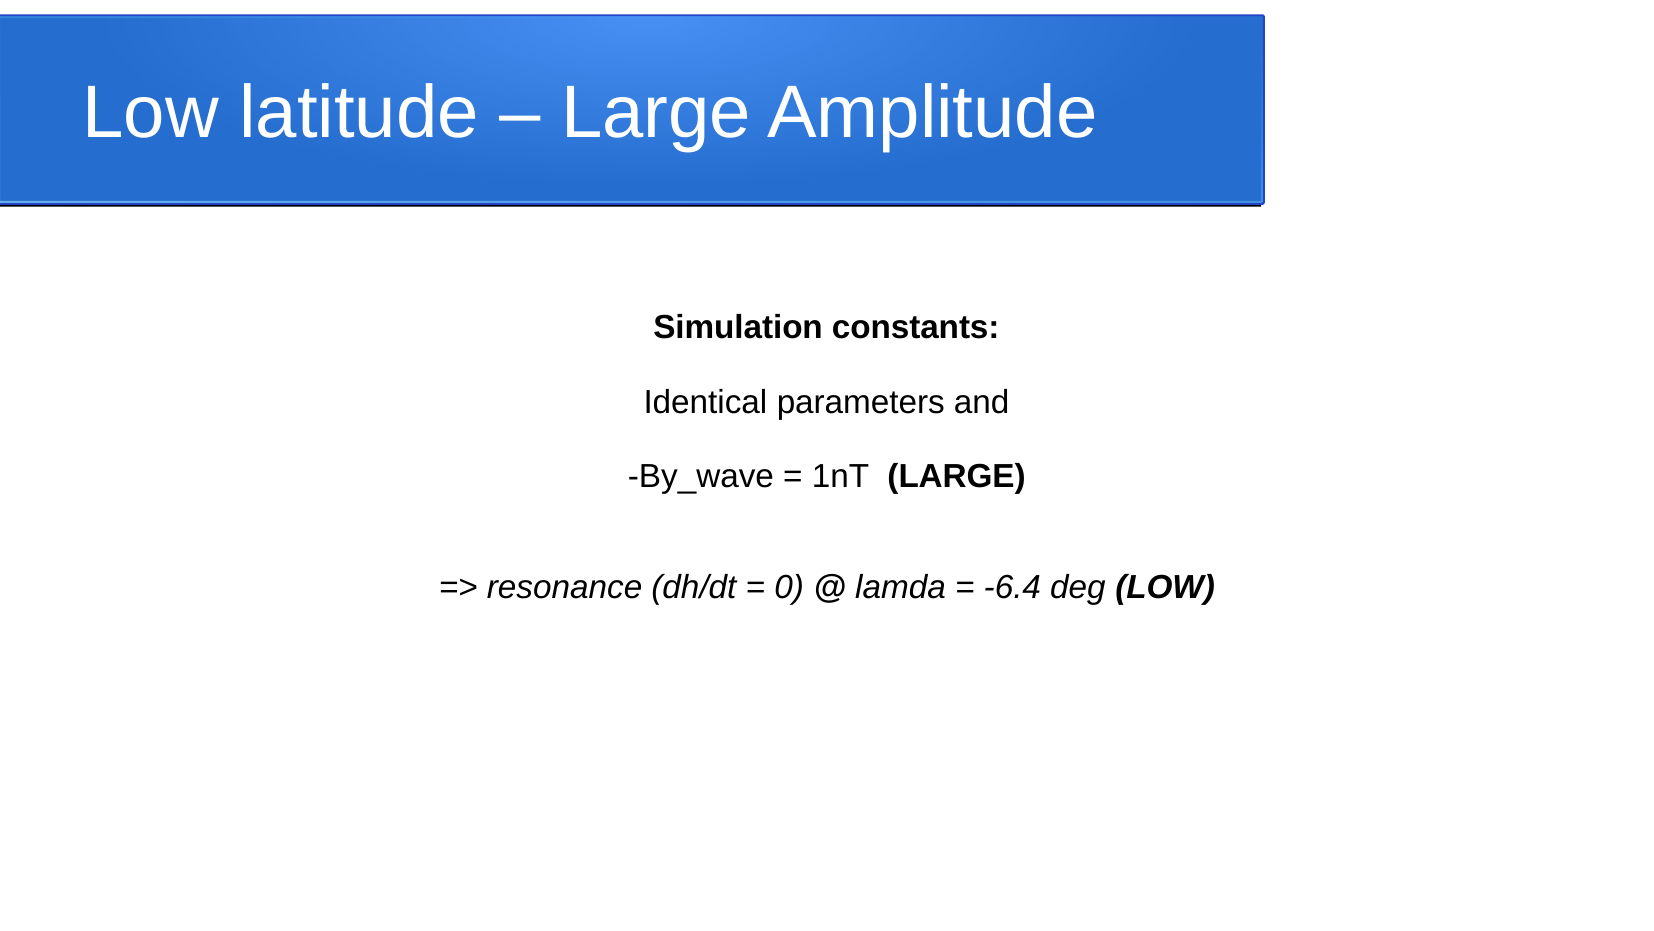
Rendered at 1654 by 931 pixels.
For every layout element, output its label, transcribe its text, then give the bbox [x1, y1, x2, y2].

title Low latitude – Large Amplitude [82, 35, 1235, 189]
subtitle Simulation constants: Identical parameters and -By_wave = 1nT (LARGE) => resonance (dh/dt = 0) @ lamda = -6.4 deg (LOW) [82, 216, 1571, 772]
